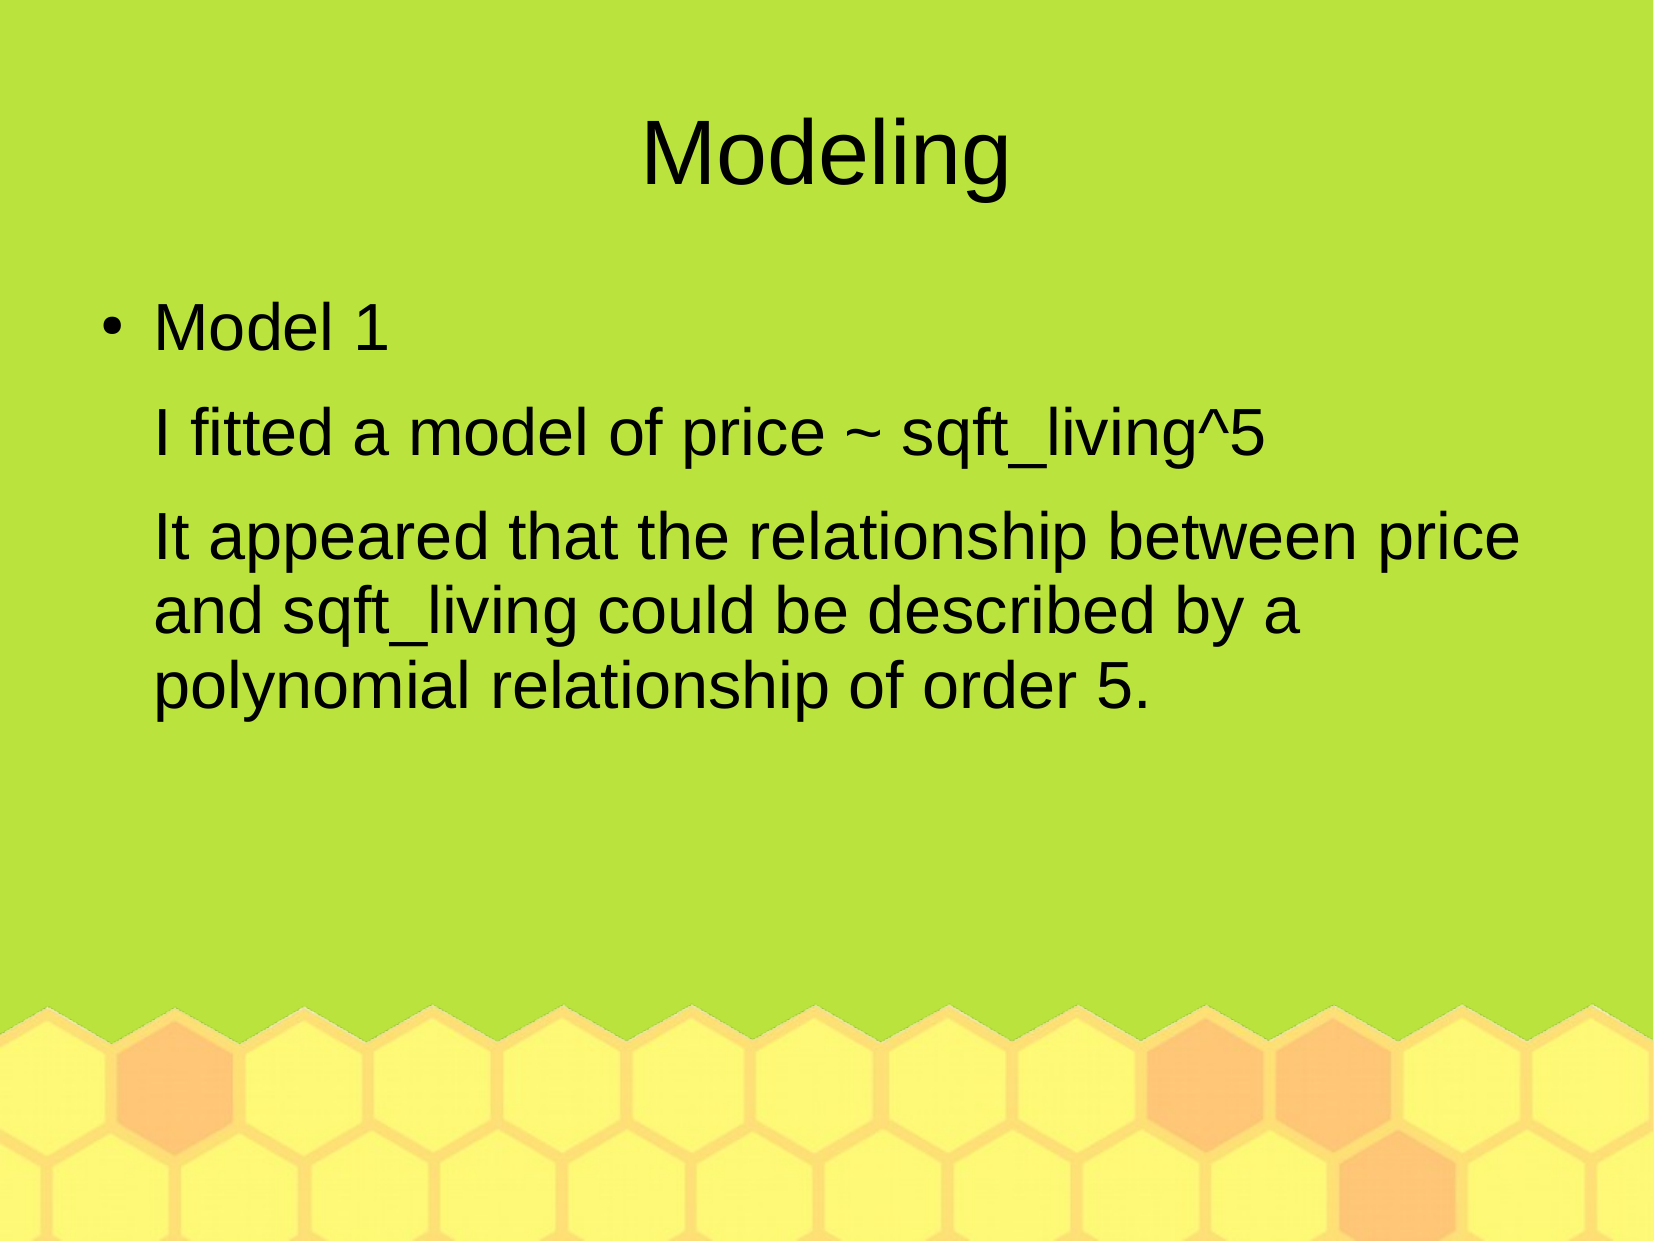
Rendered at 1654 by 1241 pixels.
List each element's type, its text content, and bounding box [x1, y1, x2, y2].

picture [0, 1001, 1654, 1241]
title Modeling [82, 49, 1571, 257]
list Model 1 I fitted a model of price ~ sqft_living^5 It appeared that the relationship between price and sqft_living could be described by a polynomial relationship of order 5. [82, 290, 1571, 1010]
